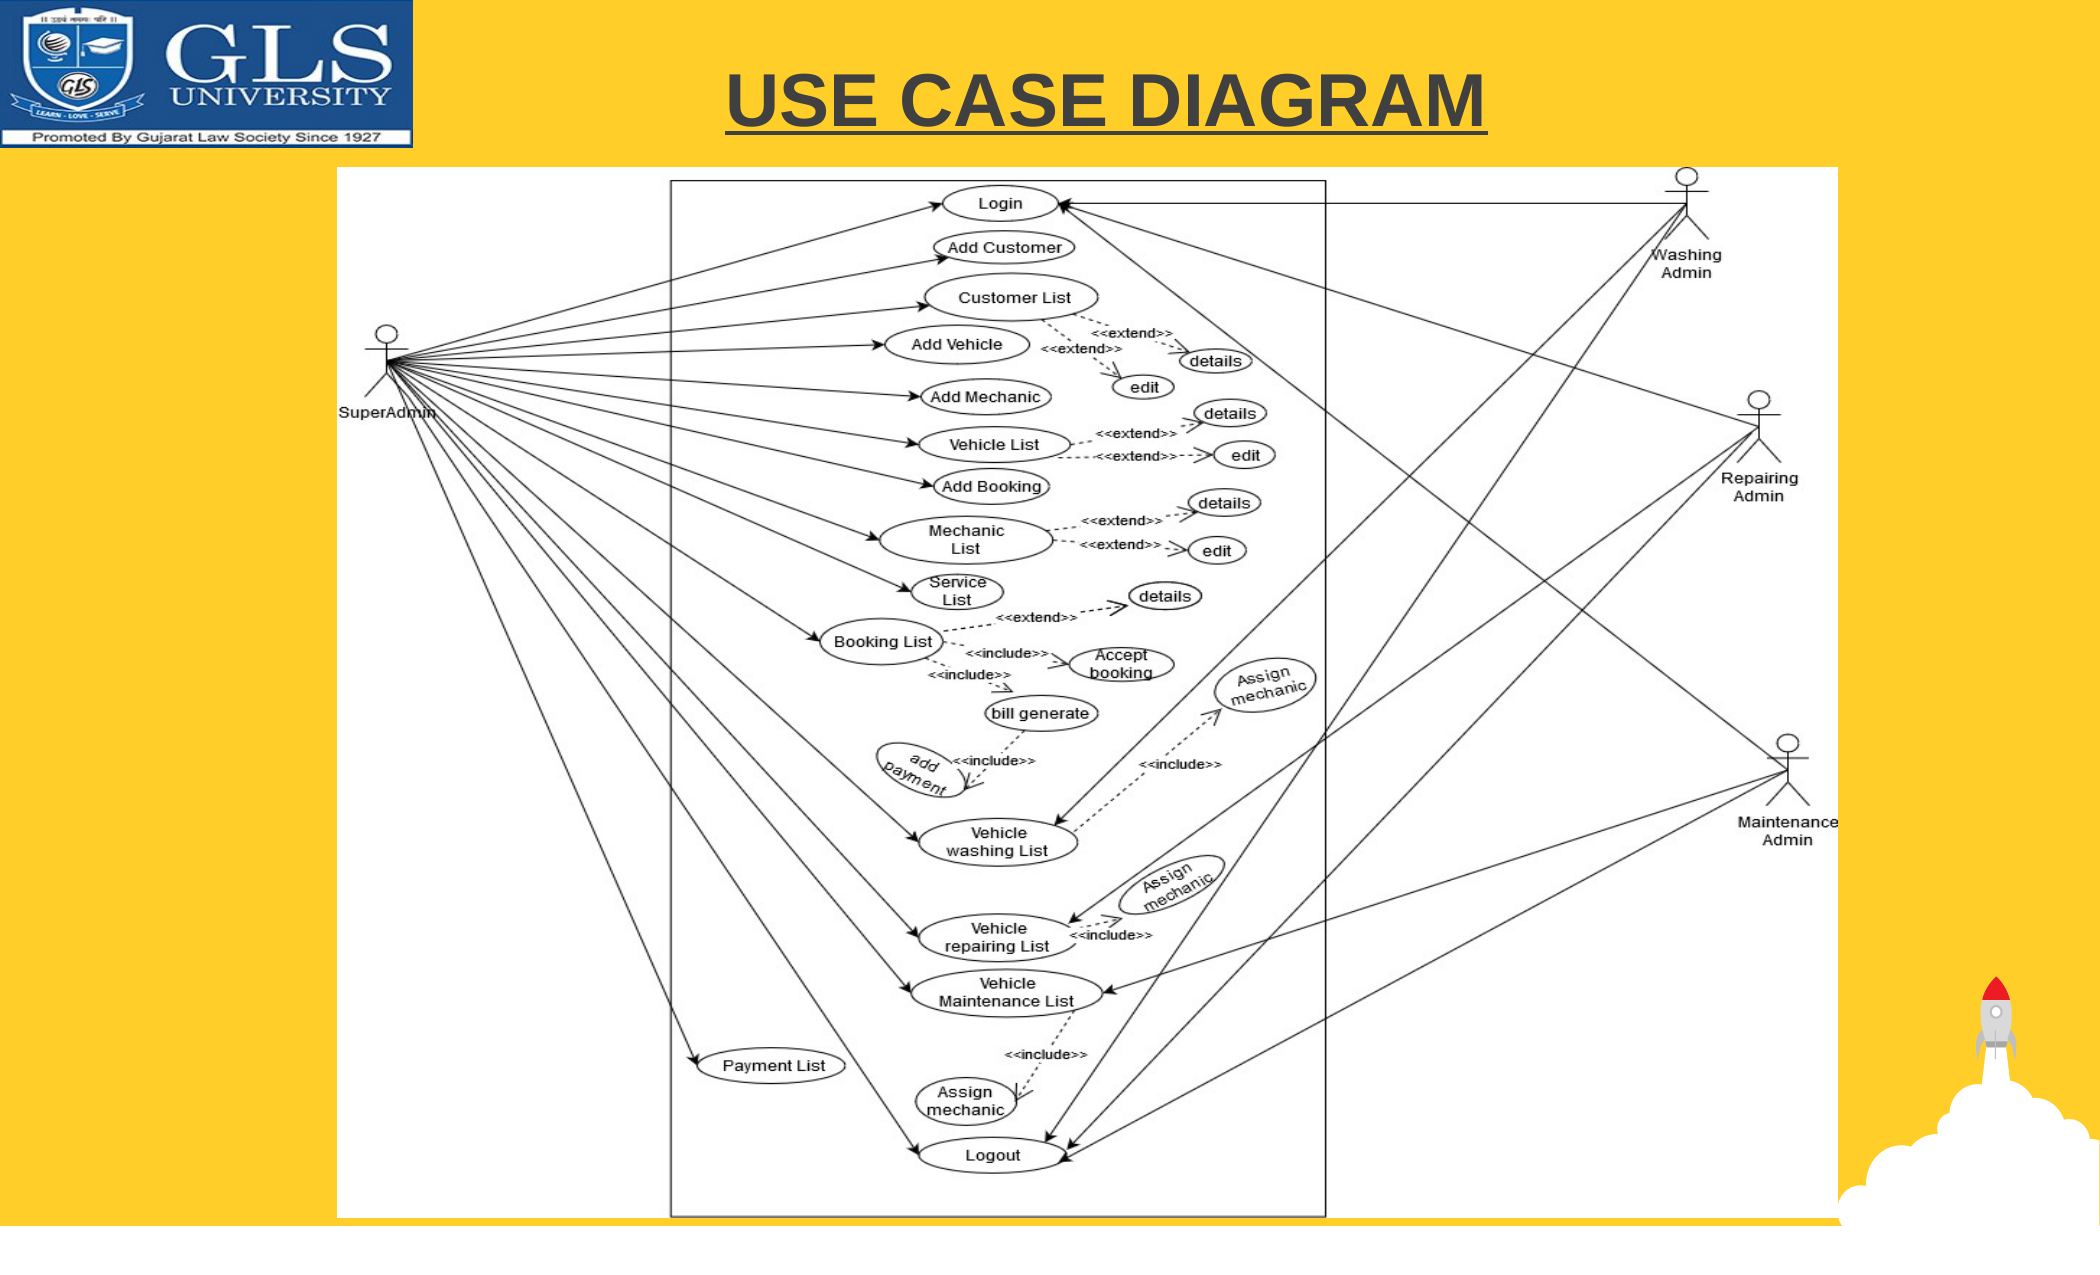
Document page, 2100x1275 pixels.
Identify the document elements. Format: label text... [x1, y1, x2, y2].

text_box USE CASE DIAGRAM [675, 51, 1538, 167]
picture [0, 0, 413, 148]
picture [337, 167, 1838, 1218]
